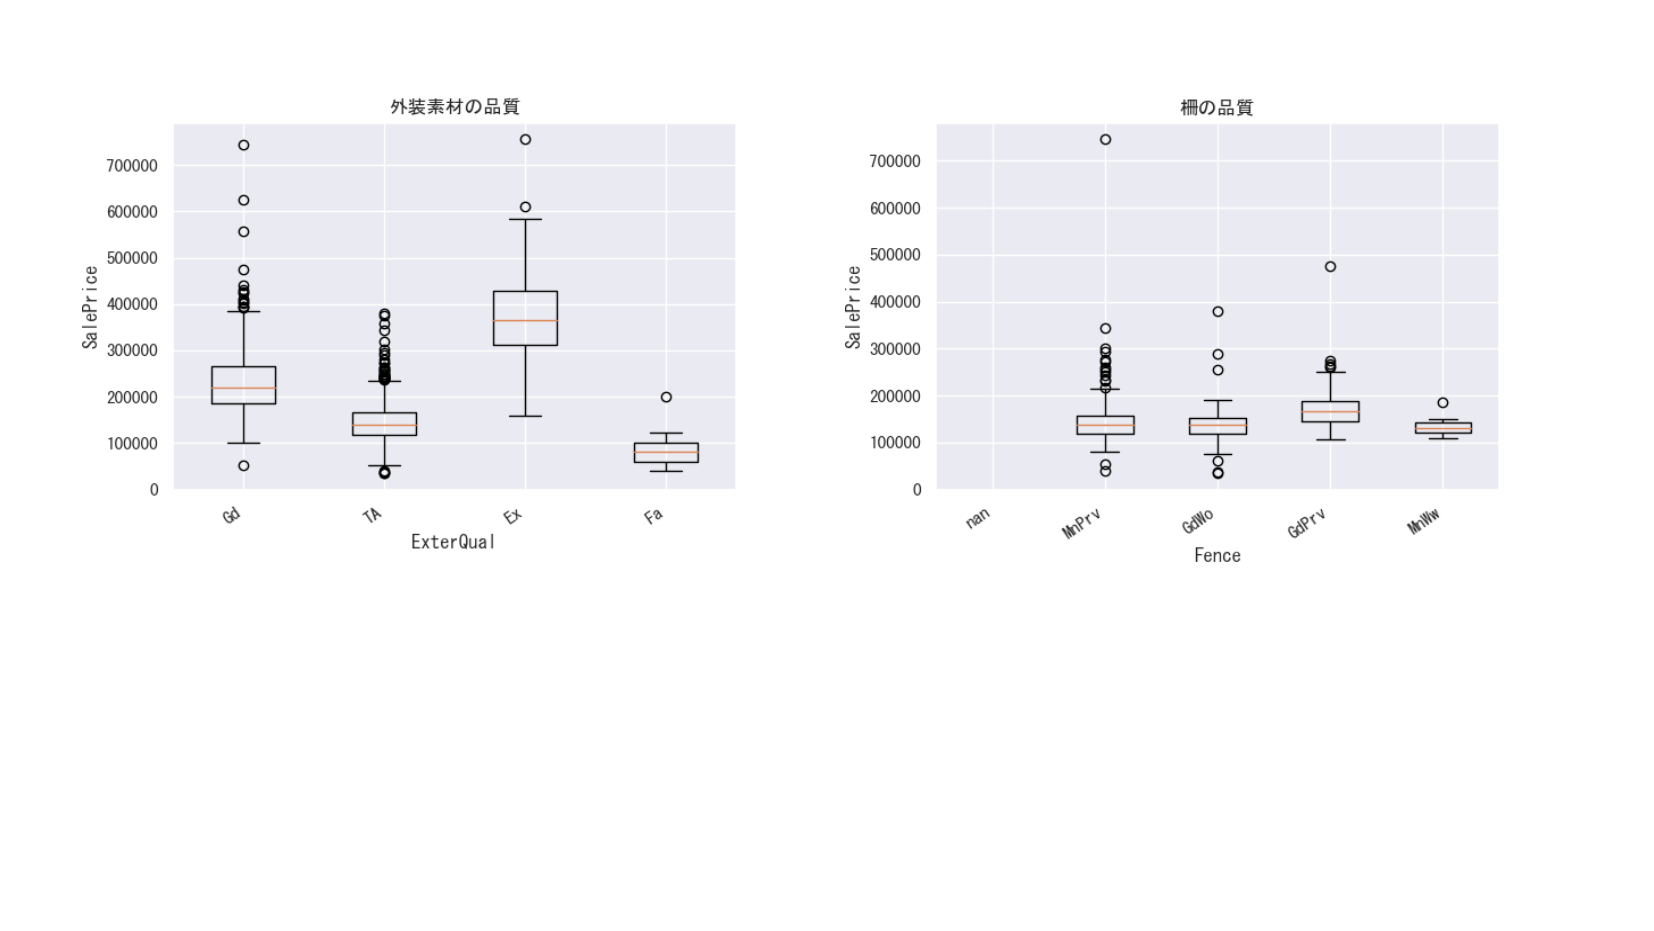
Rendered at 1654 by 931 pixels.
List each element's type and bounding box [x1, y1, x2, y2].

picture [82, 58, 809, 598]
picture [845, 58, 1572, 598]
